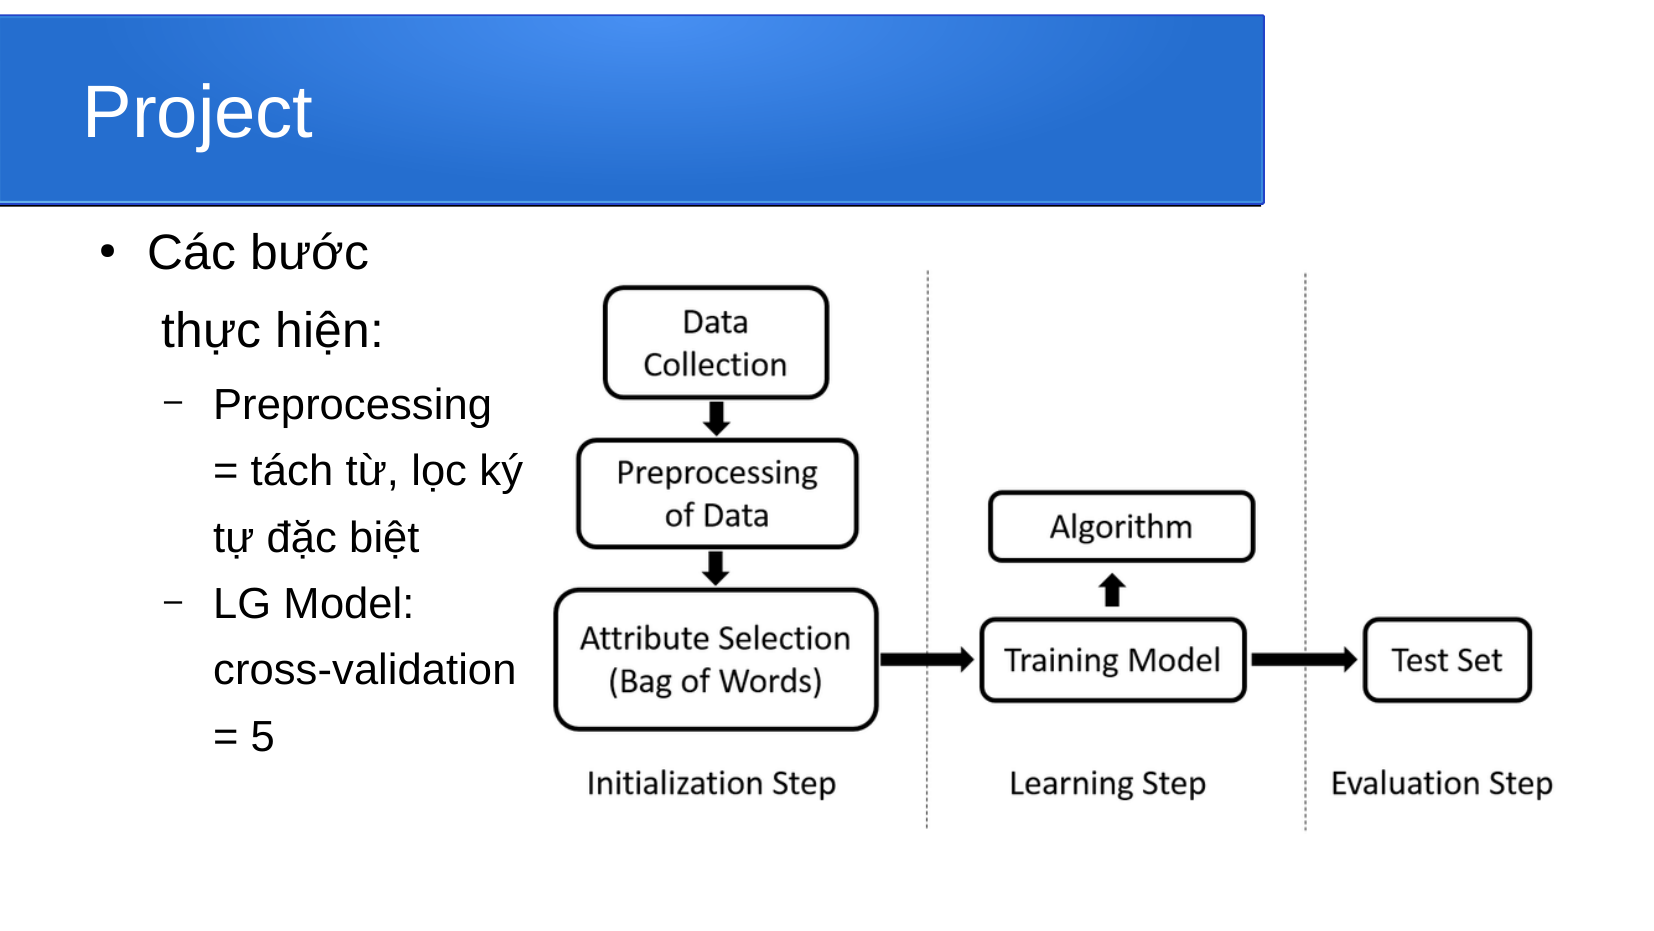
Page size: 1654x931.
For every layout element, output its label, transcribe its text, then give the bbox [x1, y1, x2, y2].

picture [525, 254, 1578, 845]
list Các bước thực hiện: Preprocessing = tách từ, lọc ký tự đặc biệt LG Model: cross-validation = 5 [82, 224, 1571, 764]
title Project [82, 35, 1235, 189]
